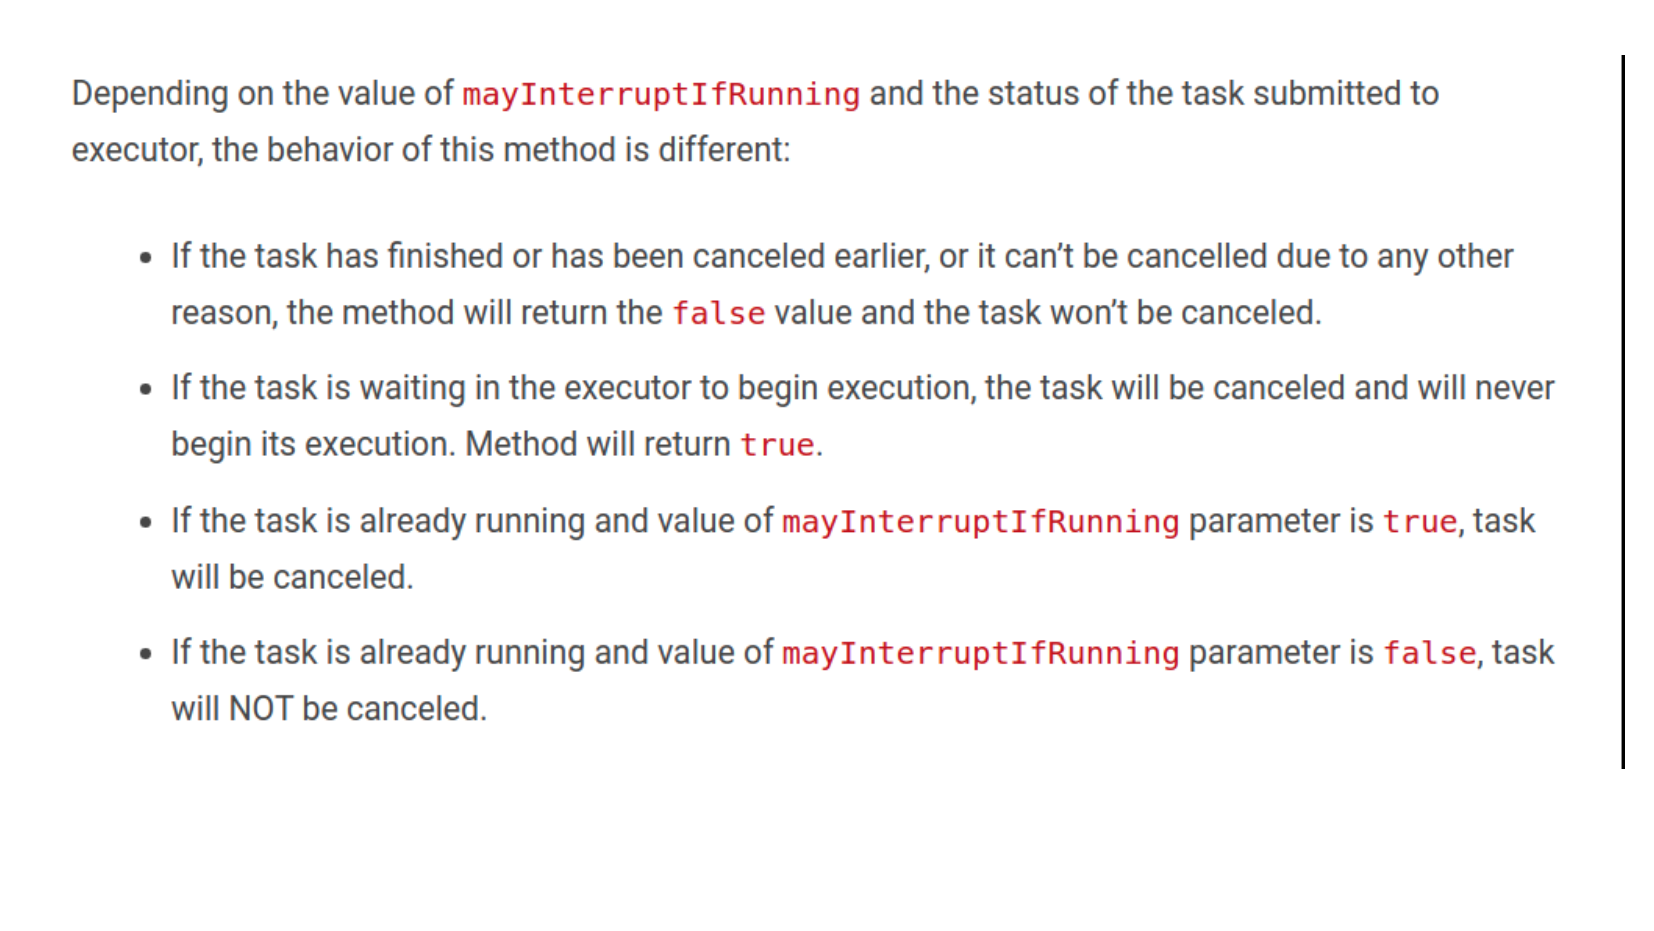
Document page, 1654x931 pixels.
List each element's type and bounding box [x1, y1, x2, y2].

picture [31, 55, 1625, 769]
